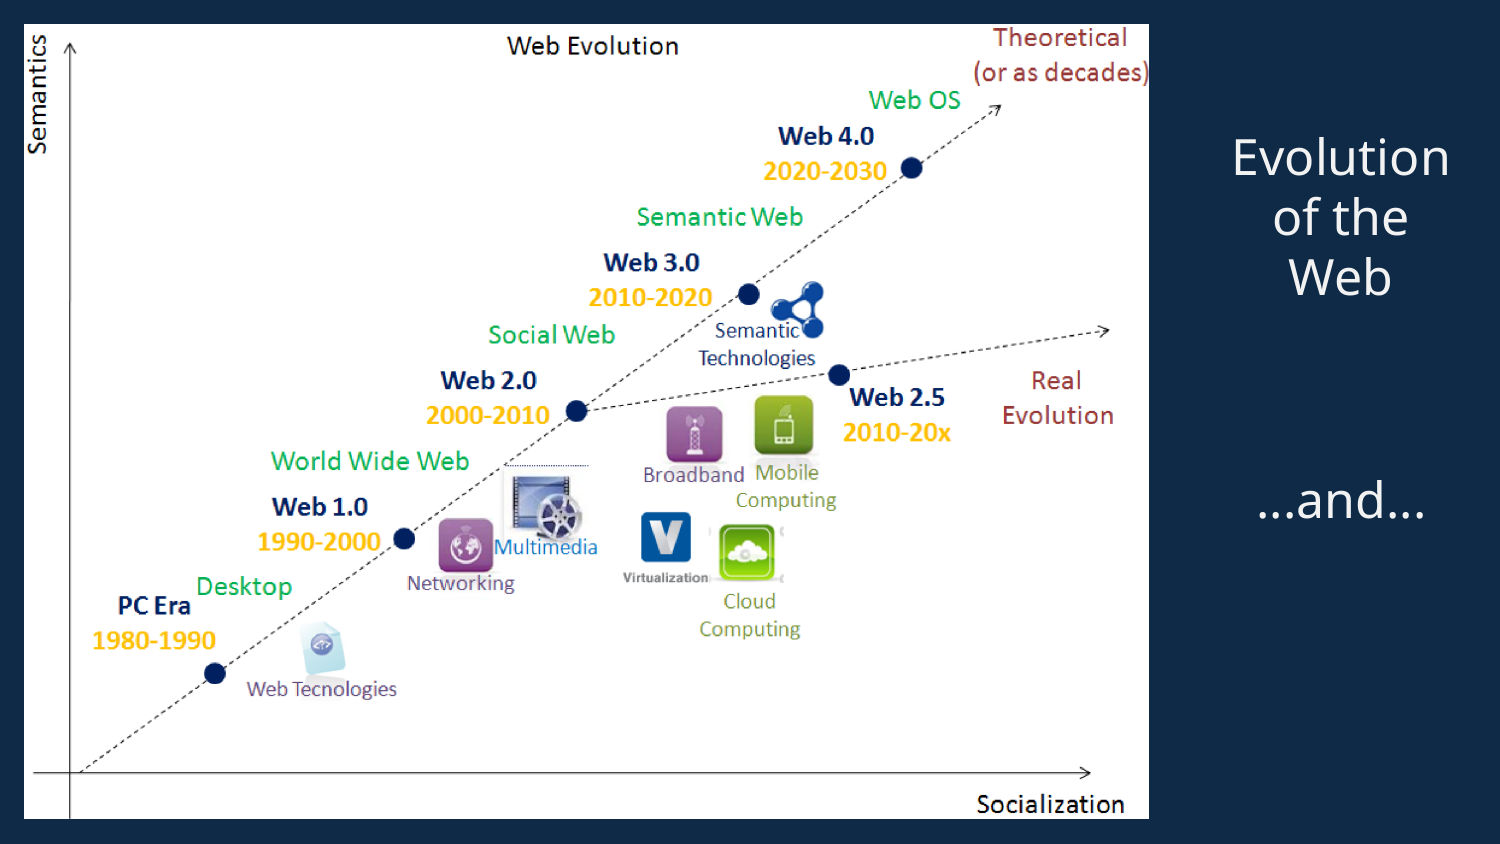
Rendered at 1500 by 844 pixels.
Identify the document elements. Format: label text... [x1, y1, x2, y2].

text_box ...and... [1214, 453, 1469, 544]
text_box Evolution of the Web [1214, 110, 1469, 321]
picture [24, 24, 1149, 819]
